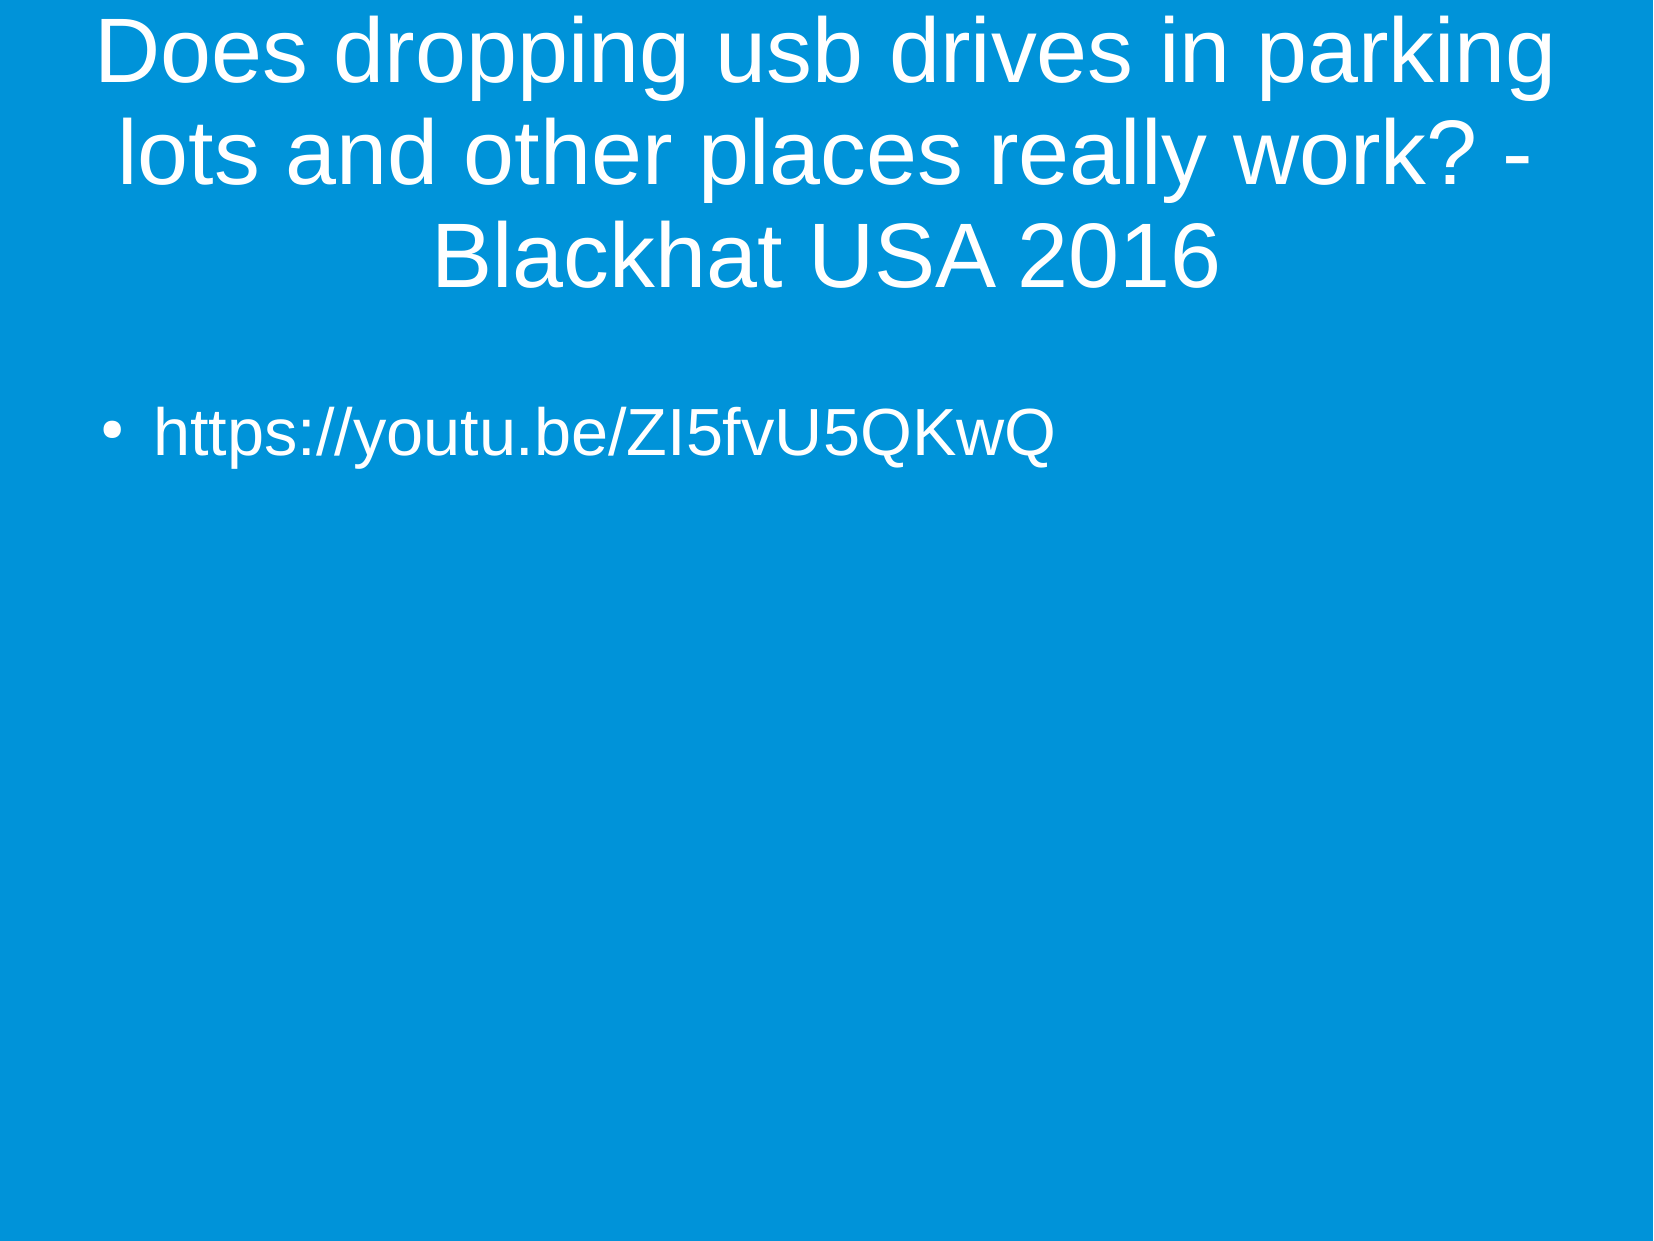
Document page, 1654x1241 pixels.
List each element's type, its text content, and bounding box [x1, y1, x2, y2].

list https://youtu.be/ZI5fvU5QKwQ [82, 290, 1571, 1010]
title Does dropping usb drives in parking lots and other places really work? - Blackhat USA 2016 [82, 0, 1571, 290]
